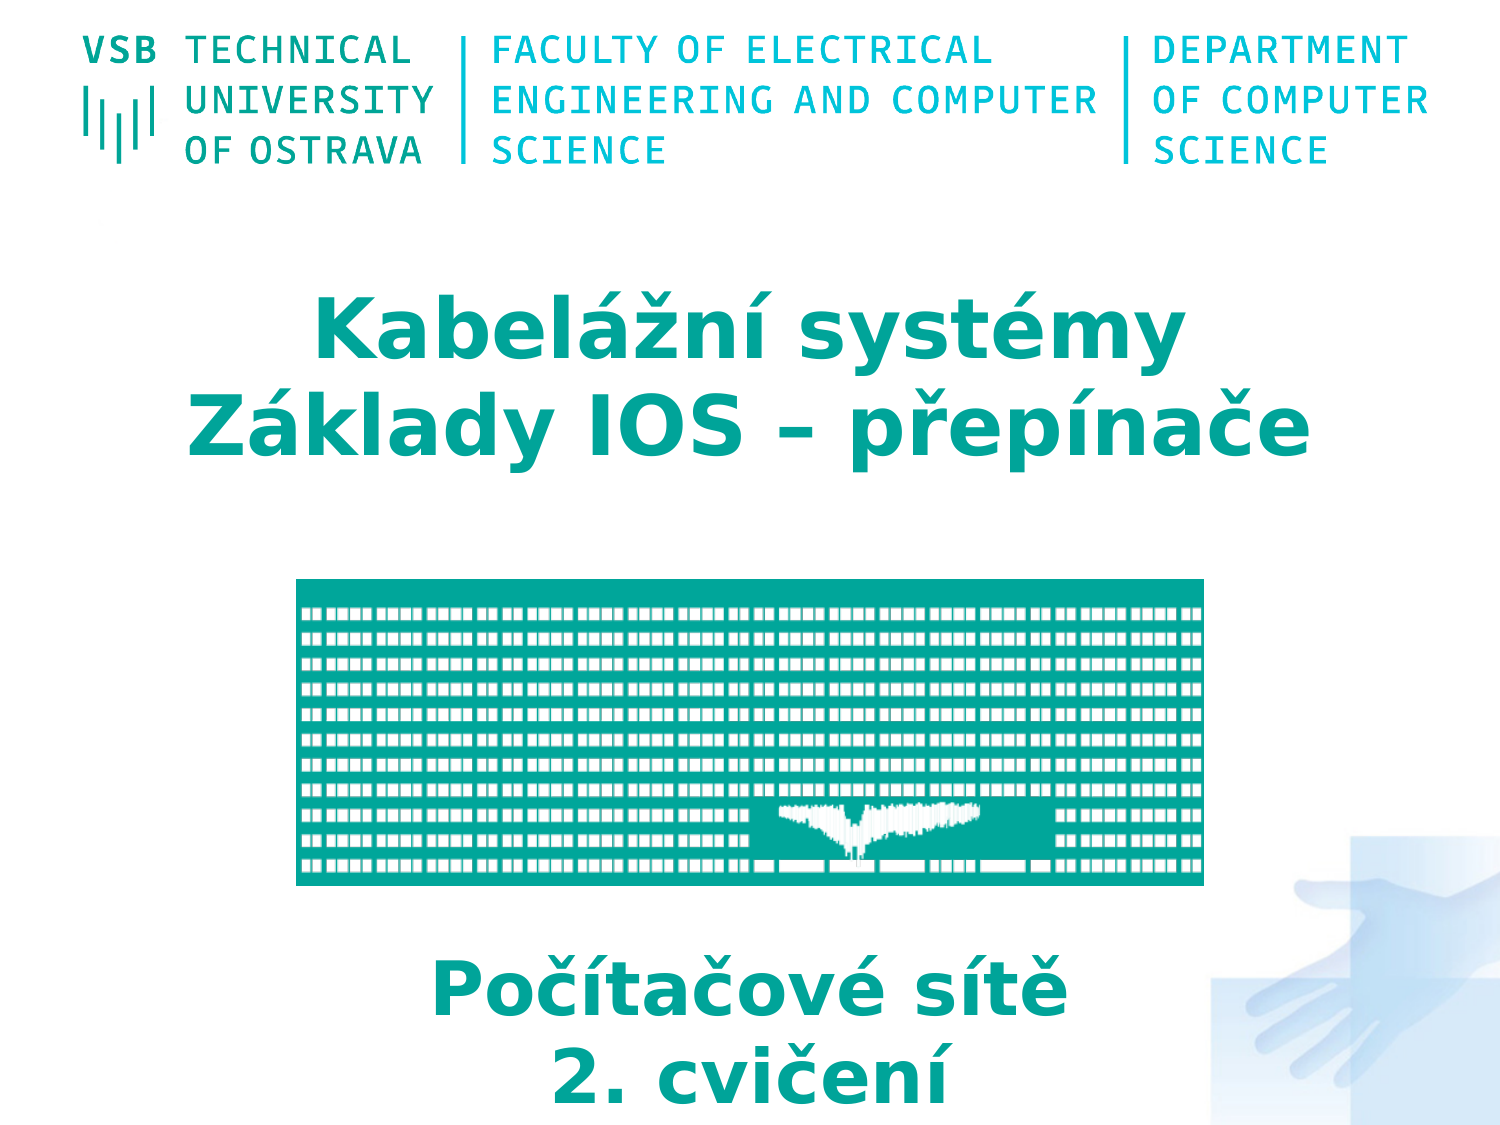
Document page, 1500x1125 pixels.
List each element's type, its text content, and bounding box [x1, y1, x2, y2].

title Kabelážní systémy Základy IOS – přepínače [150, 240, 1350, 526]
picture [0, 0, 1500, 1125]
text_box Počítačové sítě 2. cvičení [56, 938, 1444, 1125]
